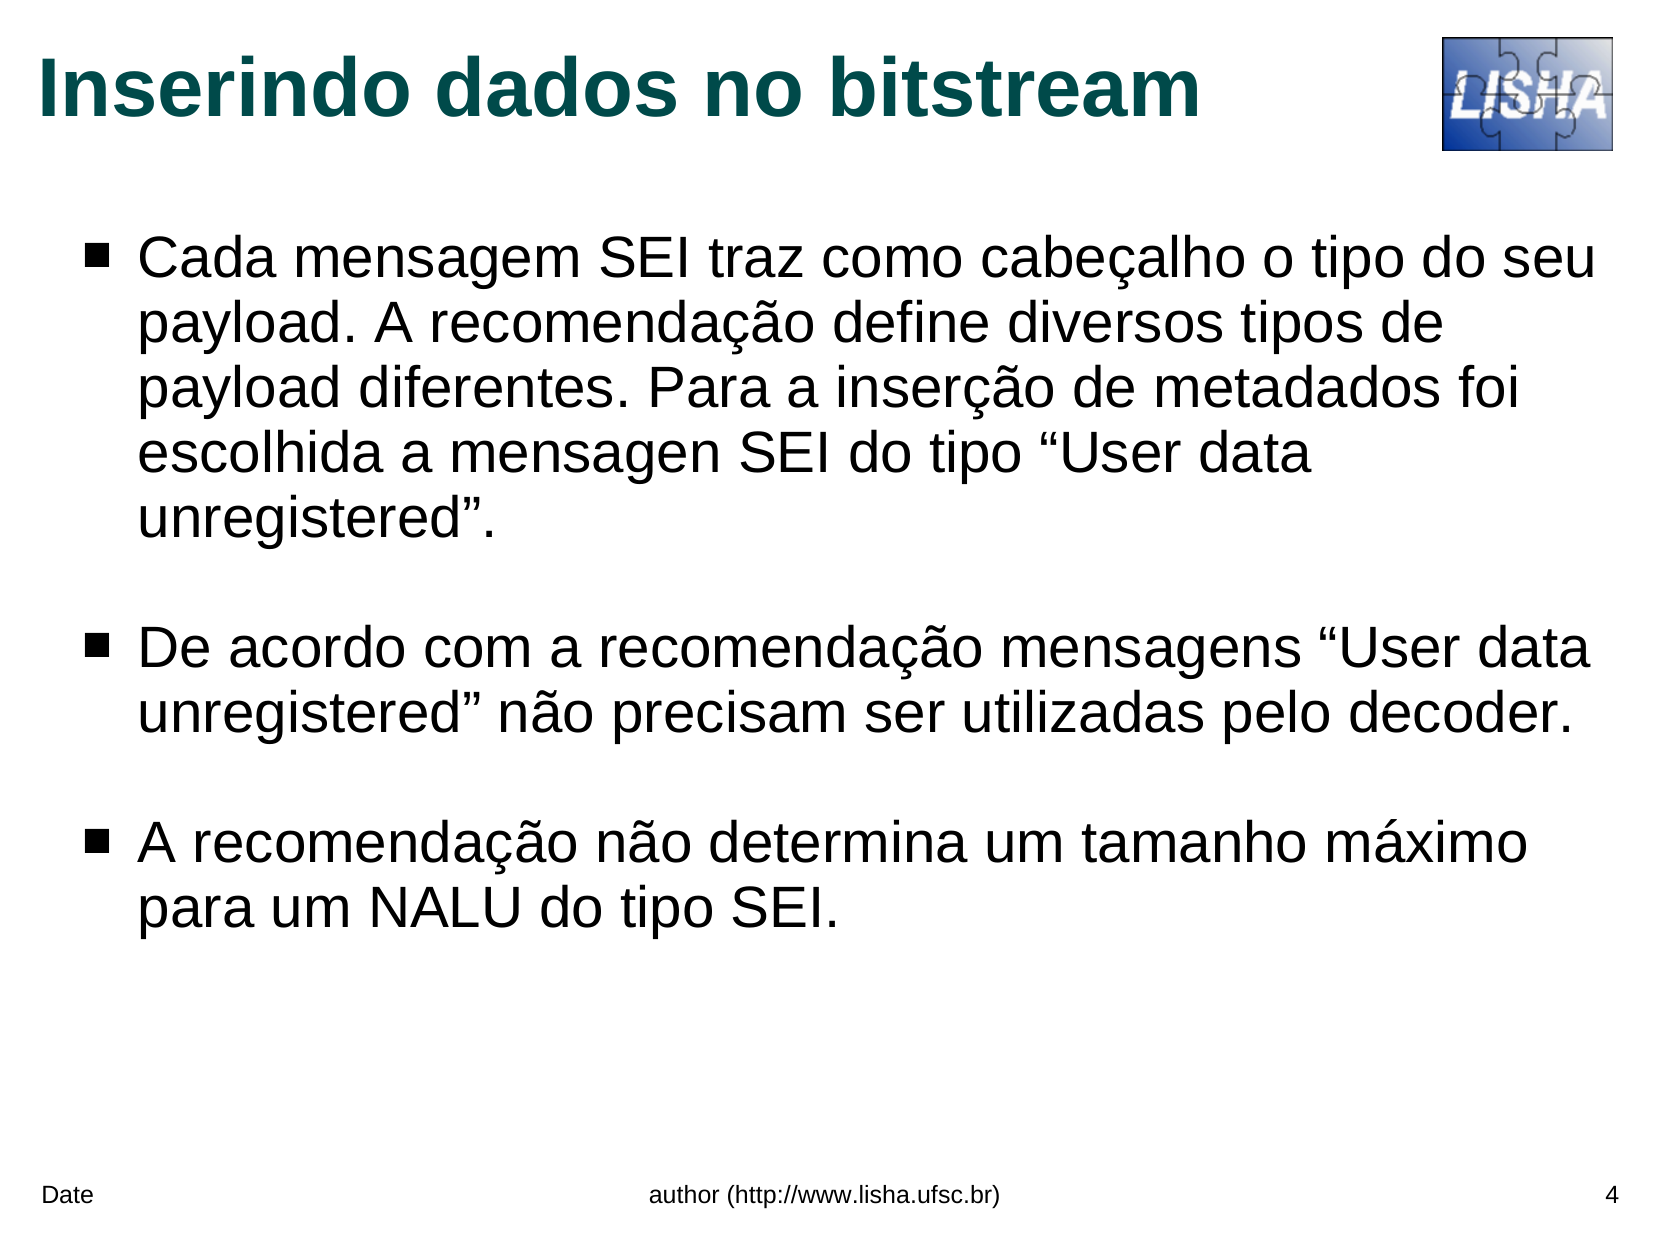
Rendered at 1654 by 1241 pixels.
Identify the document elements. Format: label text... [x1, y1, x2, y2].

picture [1442, 37, 1613, 151]
list Cada mensagem SEI traz como cabeçalho o tipo do seu payload. A recomendação define diversos tipos de payload diferentes. Para a inserção de metadados foi escolhida a mensagen SEI do tipo “User data unregistered”. De acordo com a recomendação mensagens “User data unregistered” não precisam ser utilizadas pelo decoder. A recomendação não determina um tamanho máximo para um NALU do tipo SEI. [37, 225, 1613, 1163]
title Inserindo dados no bitstream [37, 37, 1426, 151]
